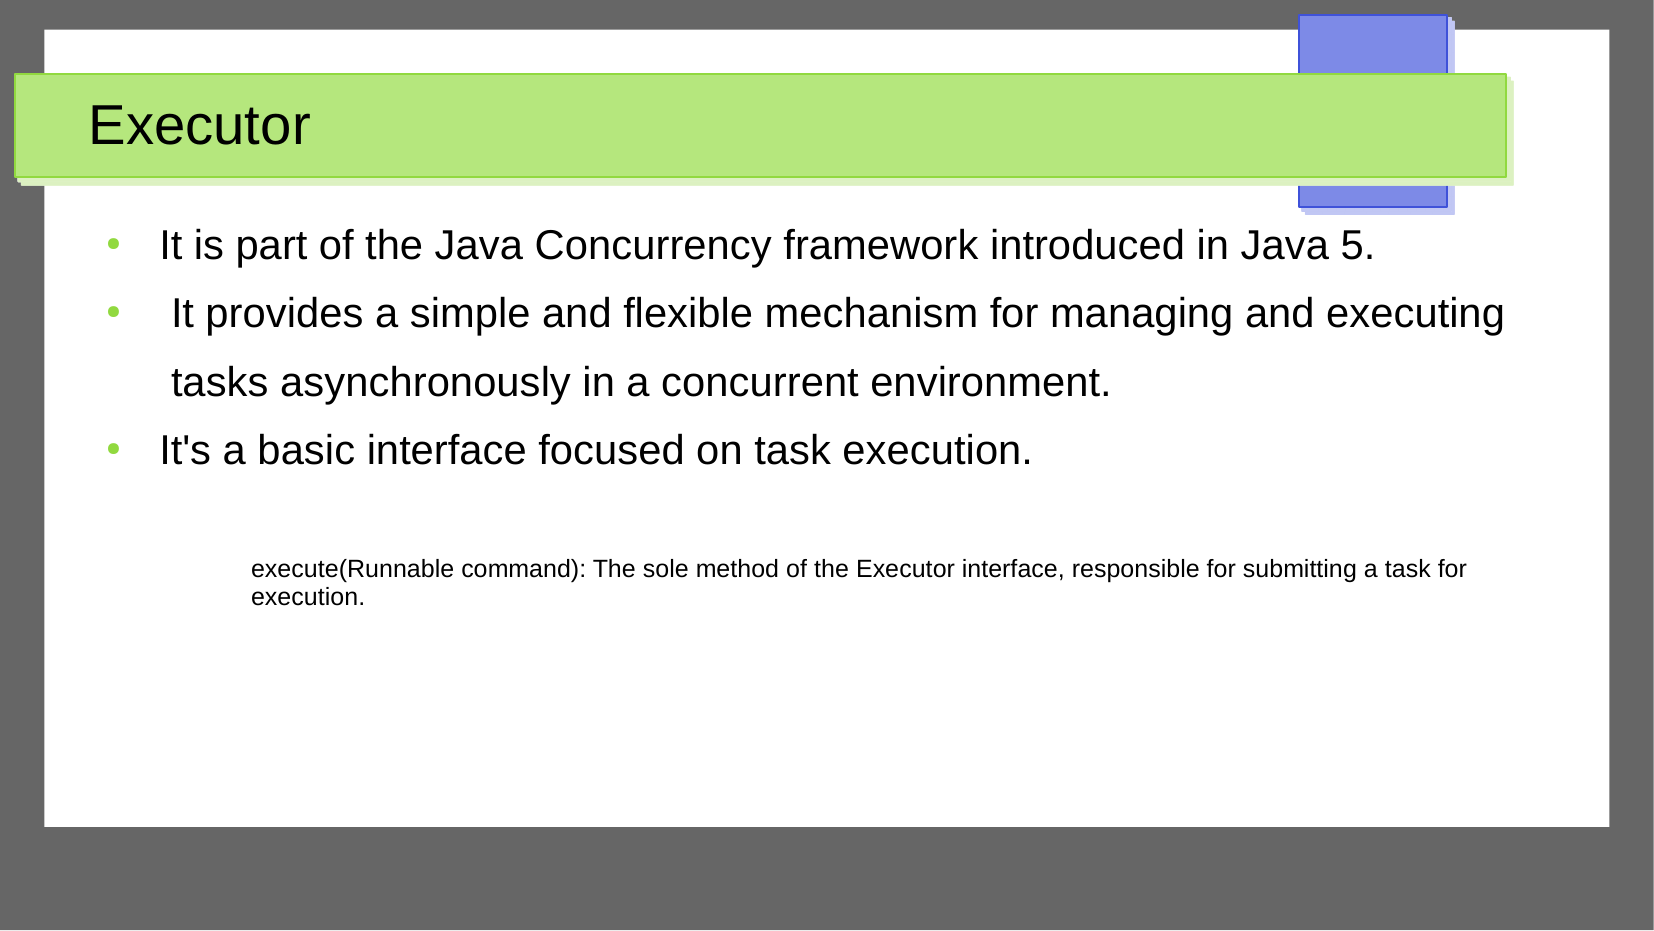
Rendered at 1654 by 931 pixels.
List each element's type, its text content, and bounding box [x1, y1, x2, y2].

title Executor [88, 73, 1506, 178]
text_box execute(Runnable command): The sole method of the Executor interface, responsible for submitting a task for execution. [236, 547, 1489, 680]
list It is part of the Java Concurrency framework introduced in Java 5. It provides a simple and flexible mechanism for managing and executing tasks asynchronously in a concurrent environment. It's a basic interface focused on task execution. [88, 221, 1565, 813]
